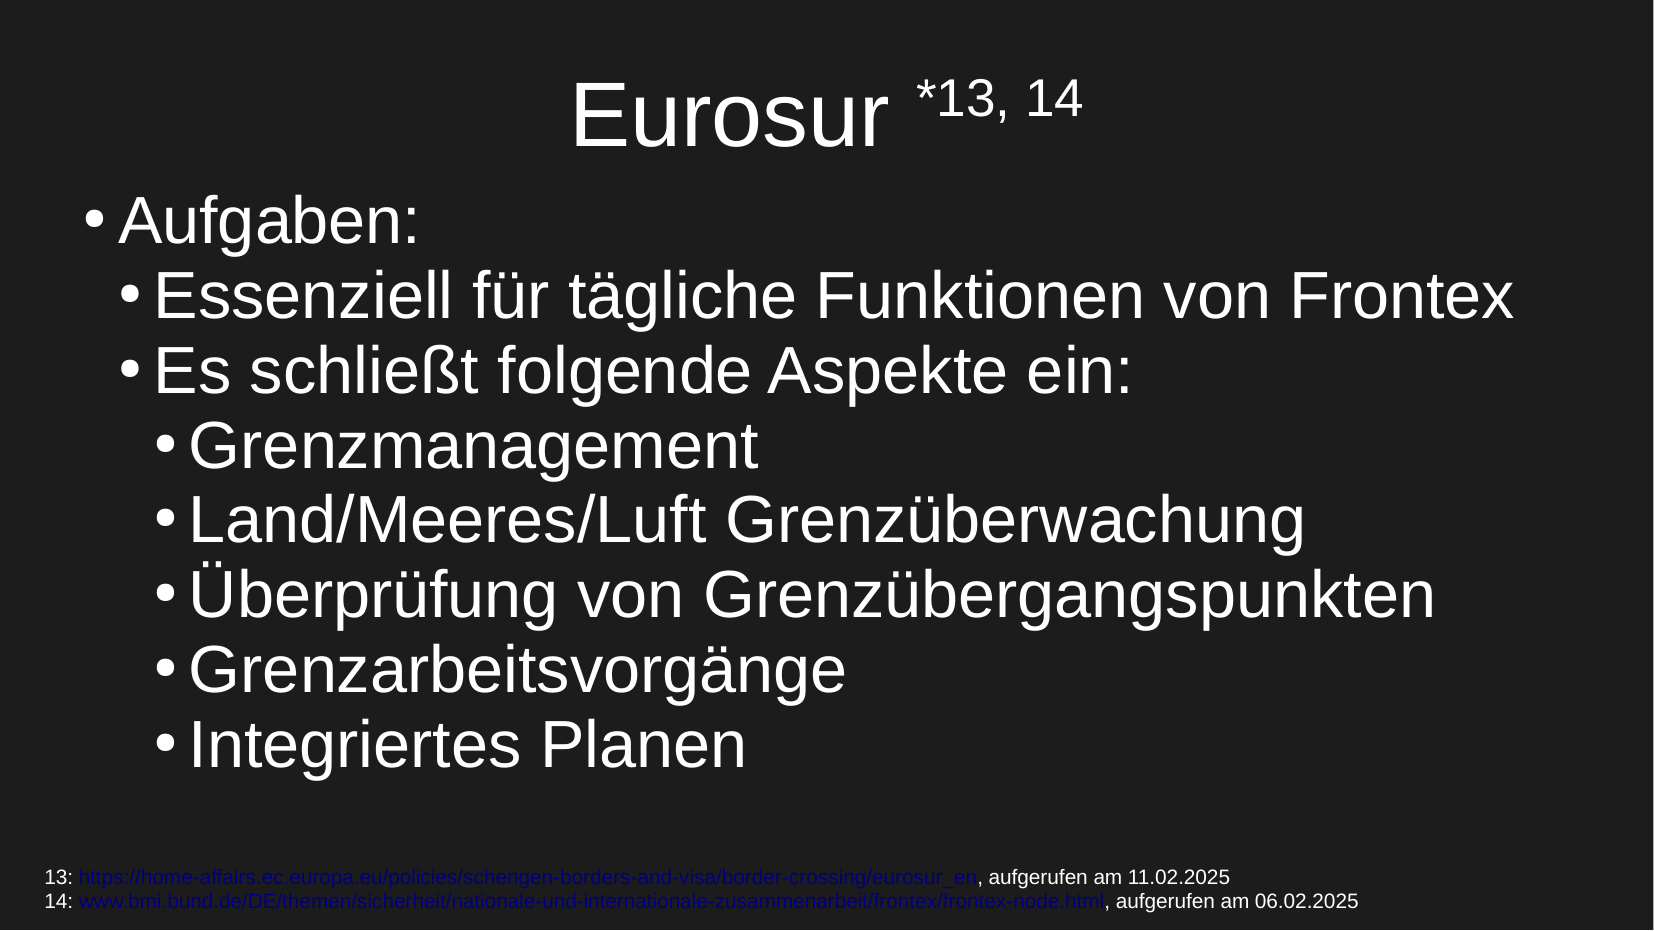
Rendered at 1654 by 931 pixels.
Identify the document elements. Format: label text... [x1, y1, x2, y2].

title Eurosur *13, 14 [82, 36, 1571, 185]
text_box 13: https://home-affairs.ec.europa.eu/policies/schengen-borders-and-visa/border-crossing/eurosur_en, aufgerufen am 11.02.2025 14: www.bmi.bund.de/DE/themen/sicherheit/nationale-und-internationale-zusammenarbeit/frontex/frontex-node.html, aufgerufen am 06.02.2025 [29, 858, 1374, 920]
subtitle Aufgaben: Essenziell für tägliche Funktionen von Frontex Es schließt folgende Aspekte ein: Grenzmanagement Land/Meeres/Luft Grenzüberwachung Überprüfung von Grenzübergangspunkten Grenzarbeitsvorgänge Integriertes Planen [82, 185, 1571, 854]
